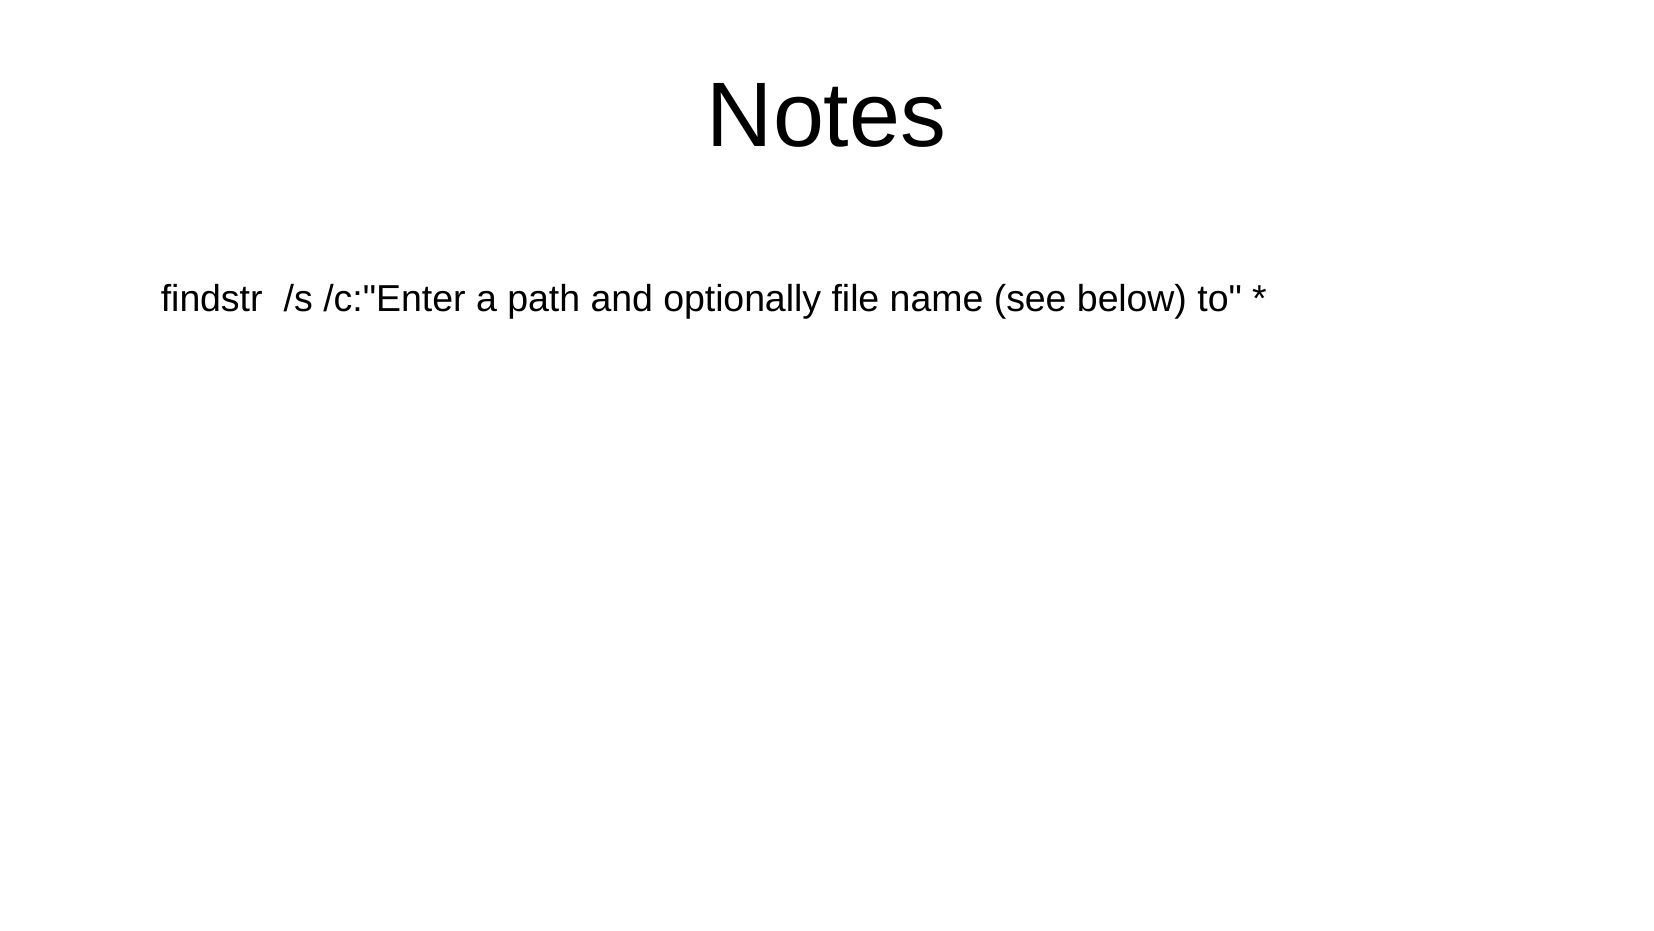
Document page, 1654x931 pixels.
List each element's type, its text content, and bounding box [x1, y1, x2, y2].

text_box findstr /s /c:"Enter a path and optionally file name (see below) to" * [146, 269, 1283, 327]
title Notes [82, 37, 1571, 193]
